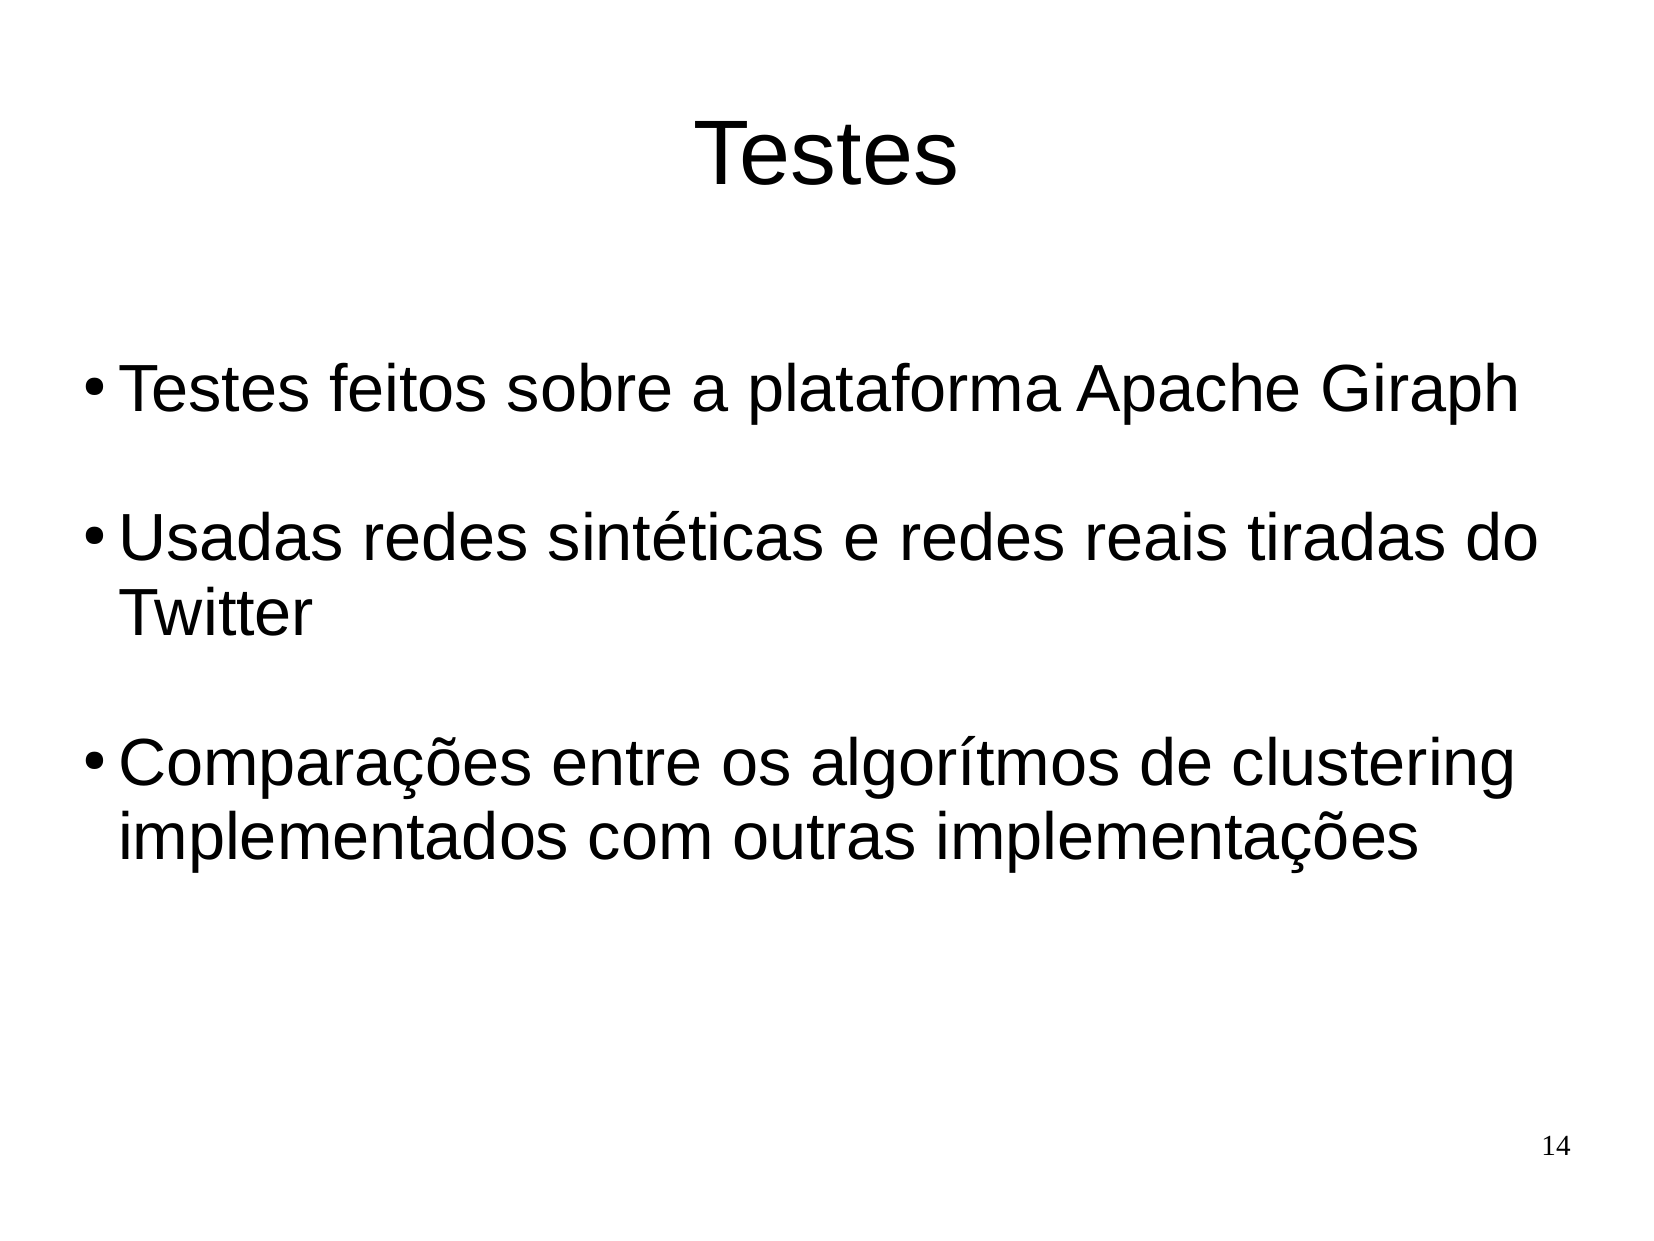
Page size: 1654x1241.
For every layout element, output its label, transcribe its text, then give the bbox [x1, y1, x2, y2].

title Testes [82, 49, 1571, 257]
subtitle Testes feitos sobre a plataforma Apache Giraph Usadas redes sintéticas e redes reais tiradas do Twitter Comparações entre os algorítmos de clustering implementados com outras implementações [82, 290, 1571, 1010]
